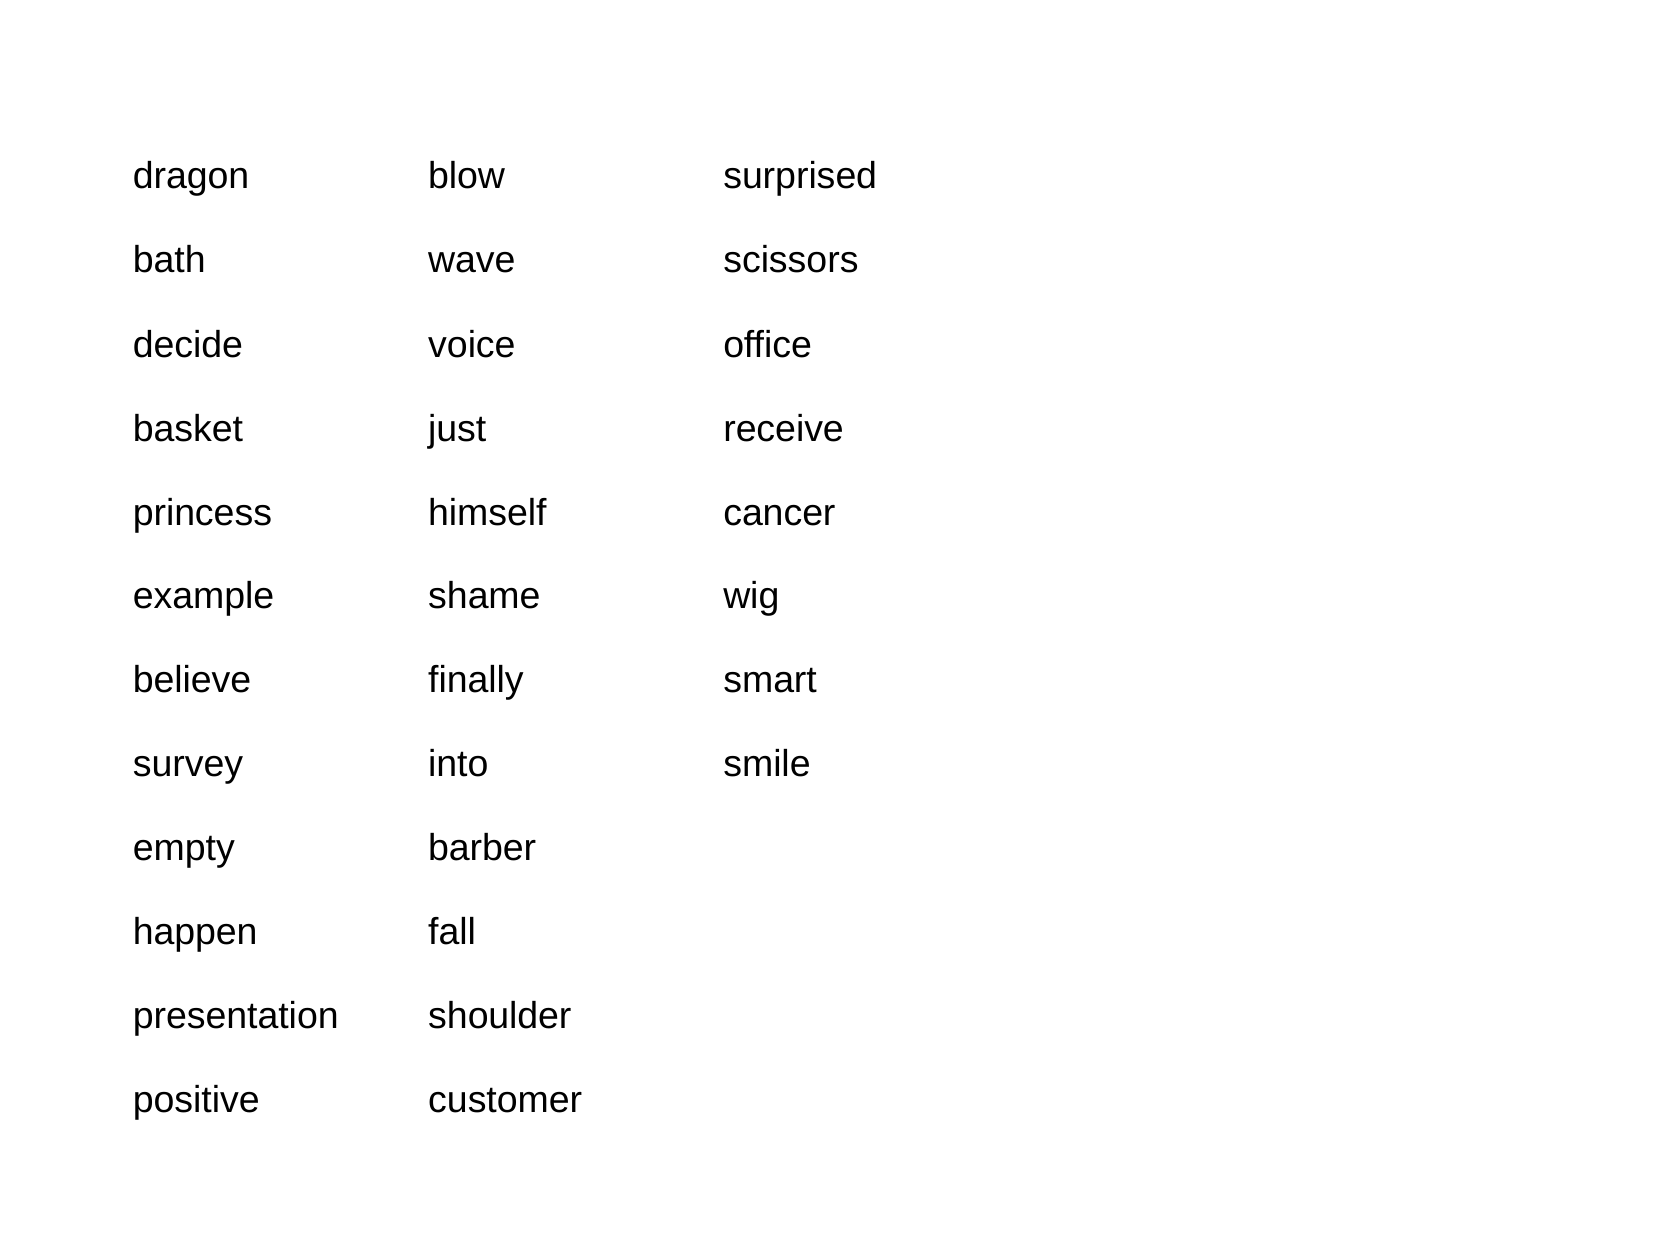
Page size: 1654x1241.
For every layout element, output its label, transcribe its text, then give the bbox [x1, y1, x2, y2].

text_box dragon blow surprised bath wave scissors decide voice office basket just receive princess himself cancer example shame wig believe finally smart survey into smile empty barber happen fall presentation shoulder positive customer [118, 147, 1536, 1152]
